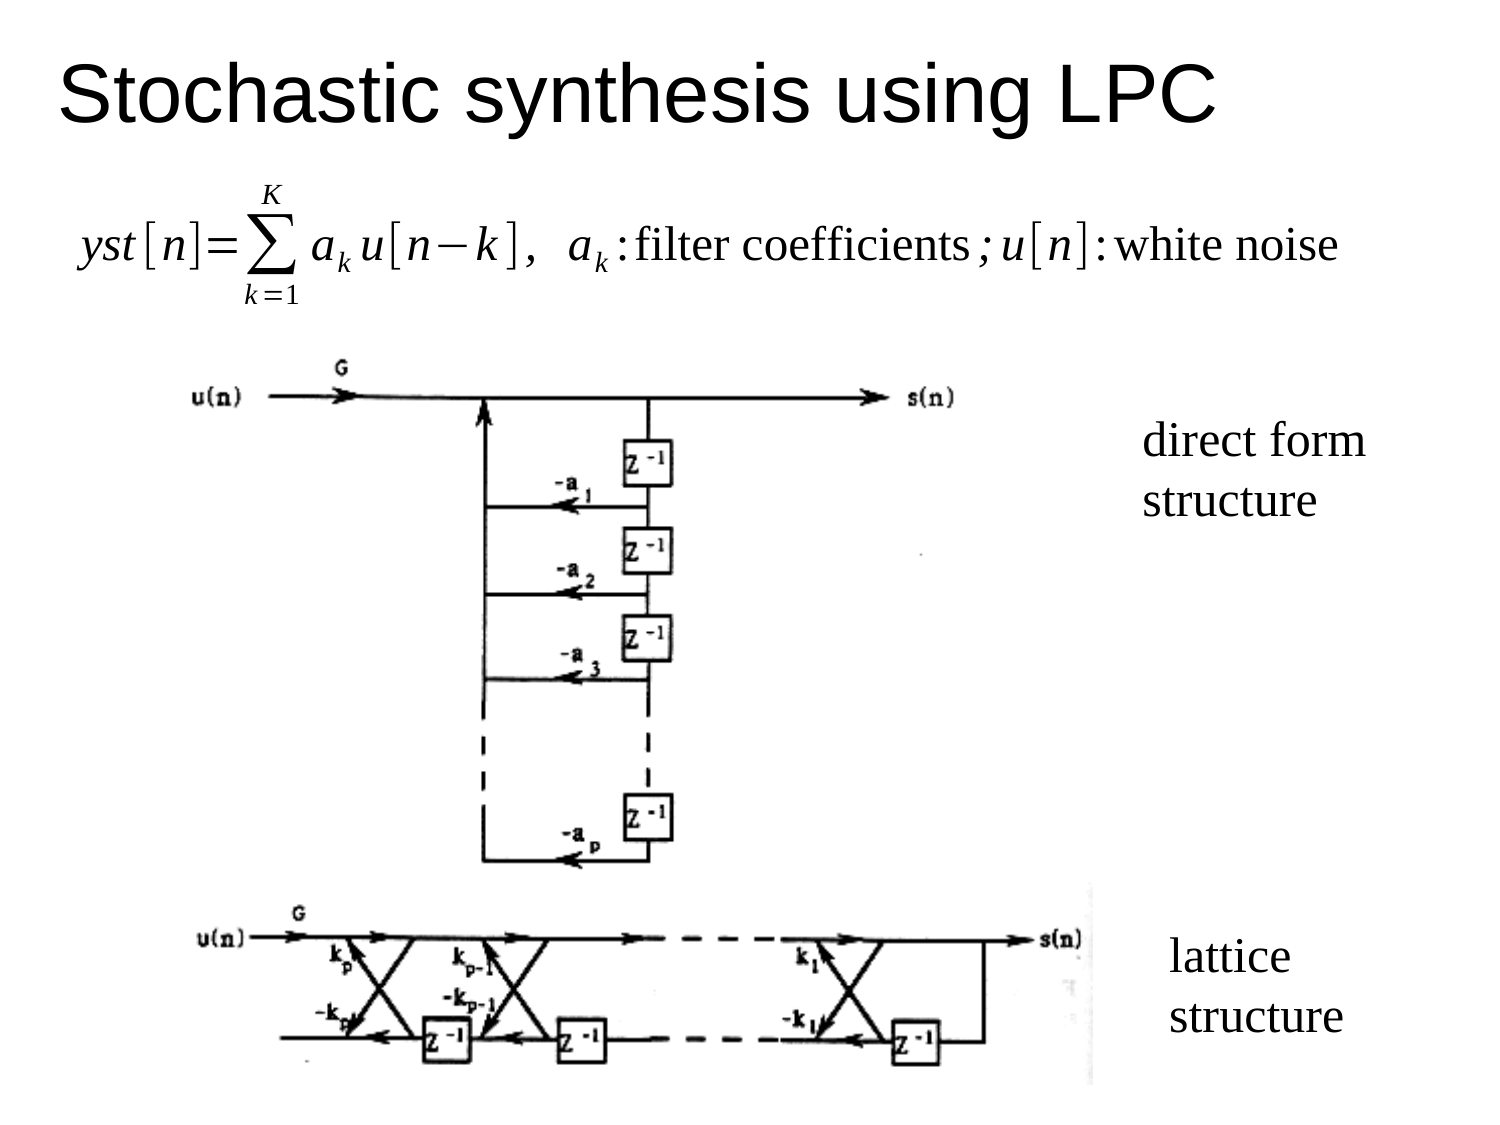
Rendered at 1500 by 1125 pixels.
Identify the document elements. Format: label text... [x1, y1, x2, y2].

text_box direct form structure [1127, 394, 1382, 534]
picture [179, 881, 1093, 1085]
text_box lattice structure [1154, 910, 1360, 1050]
picture [187, 348, 969, 879]
title Stochastic synthesis using LPC [57, 8, 1283, 179]
chart [69, 178, 1346, 311]
